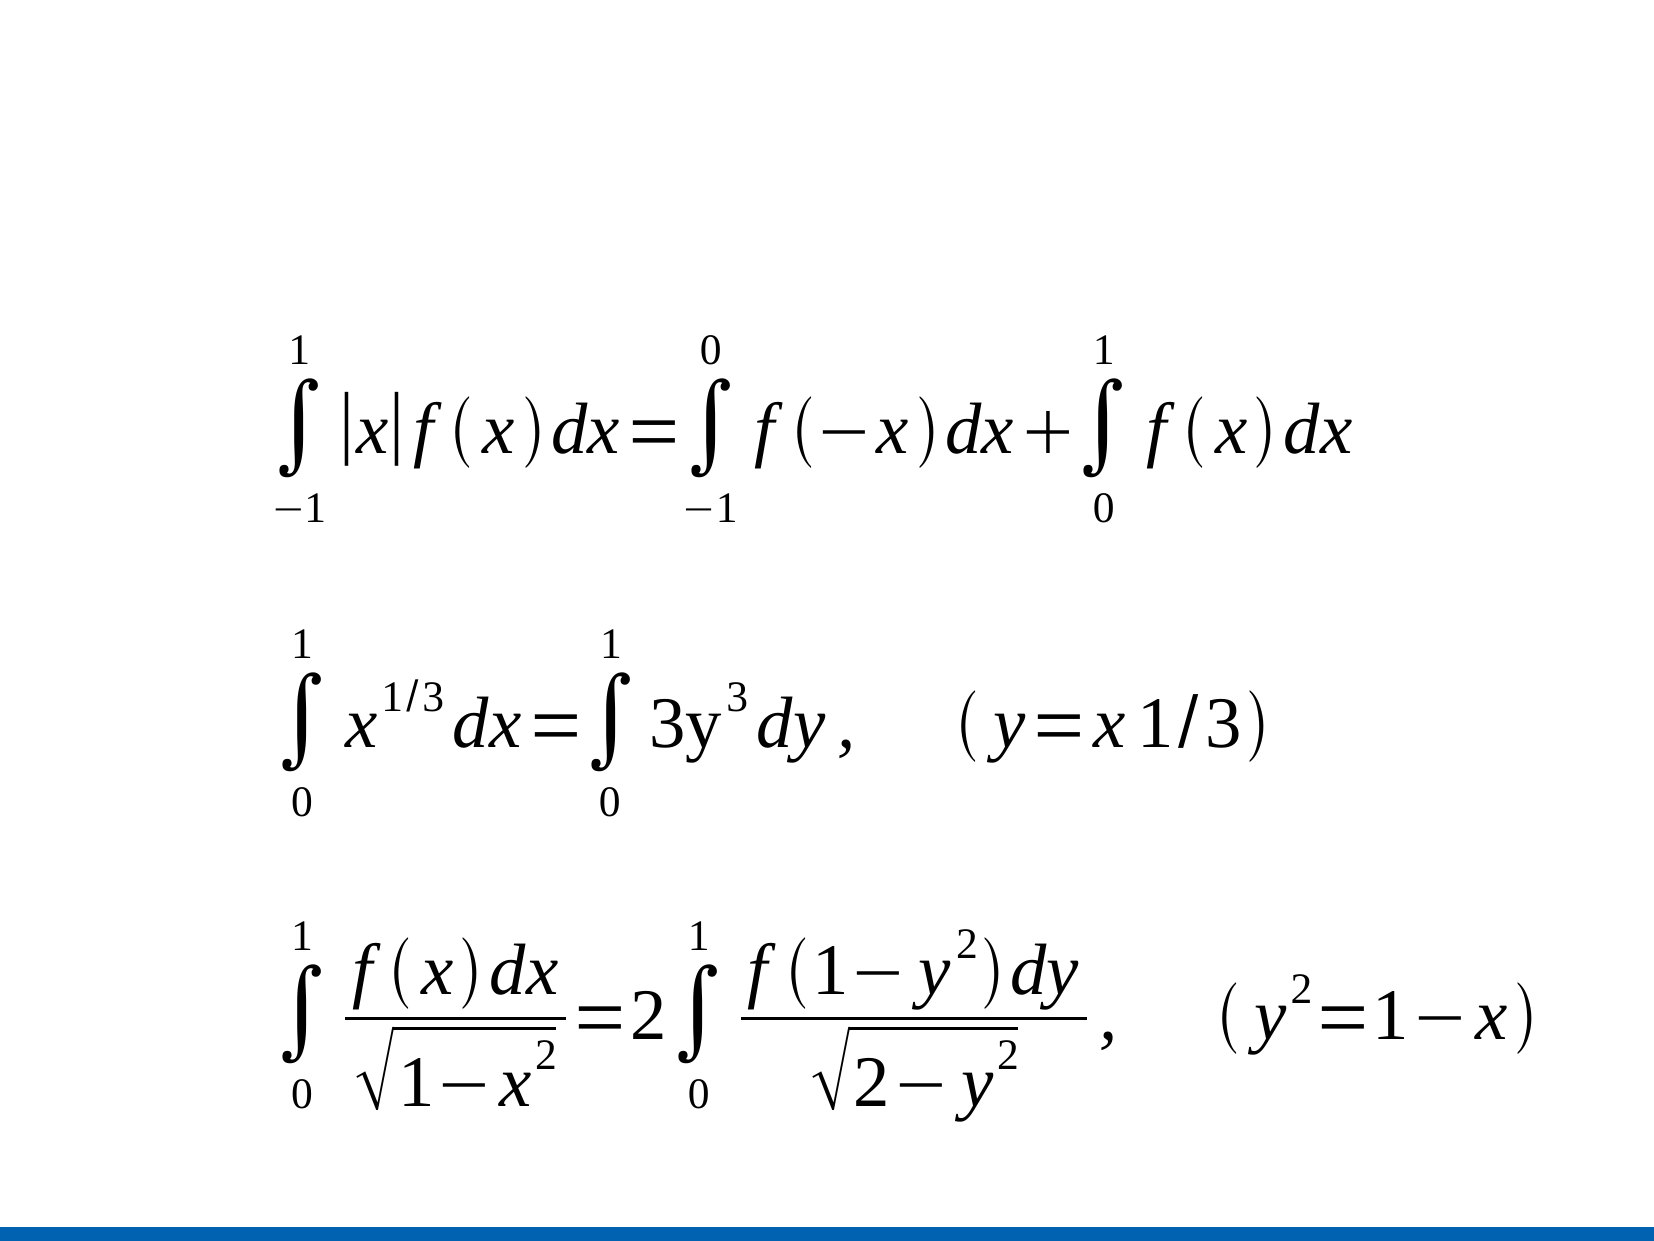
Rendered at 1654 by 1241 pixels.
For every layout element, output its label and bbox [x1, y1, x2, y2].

chart [265, 620, 1275, 826]
chart [263, 325, 1359, 532]
chart [265, 911, 1543, 1123]
